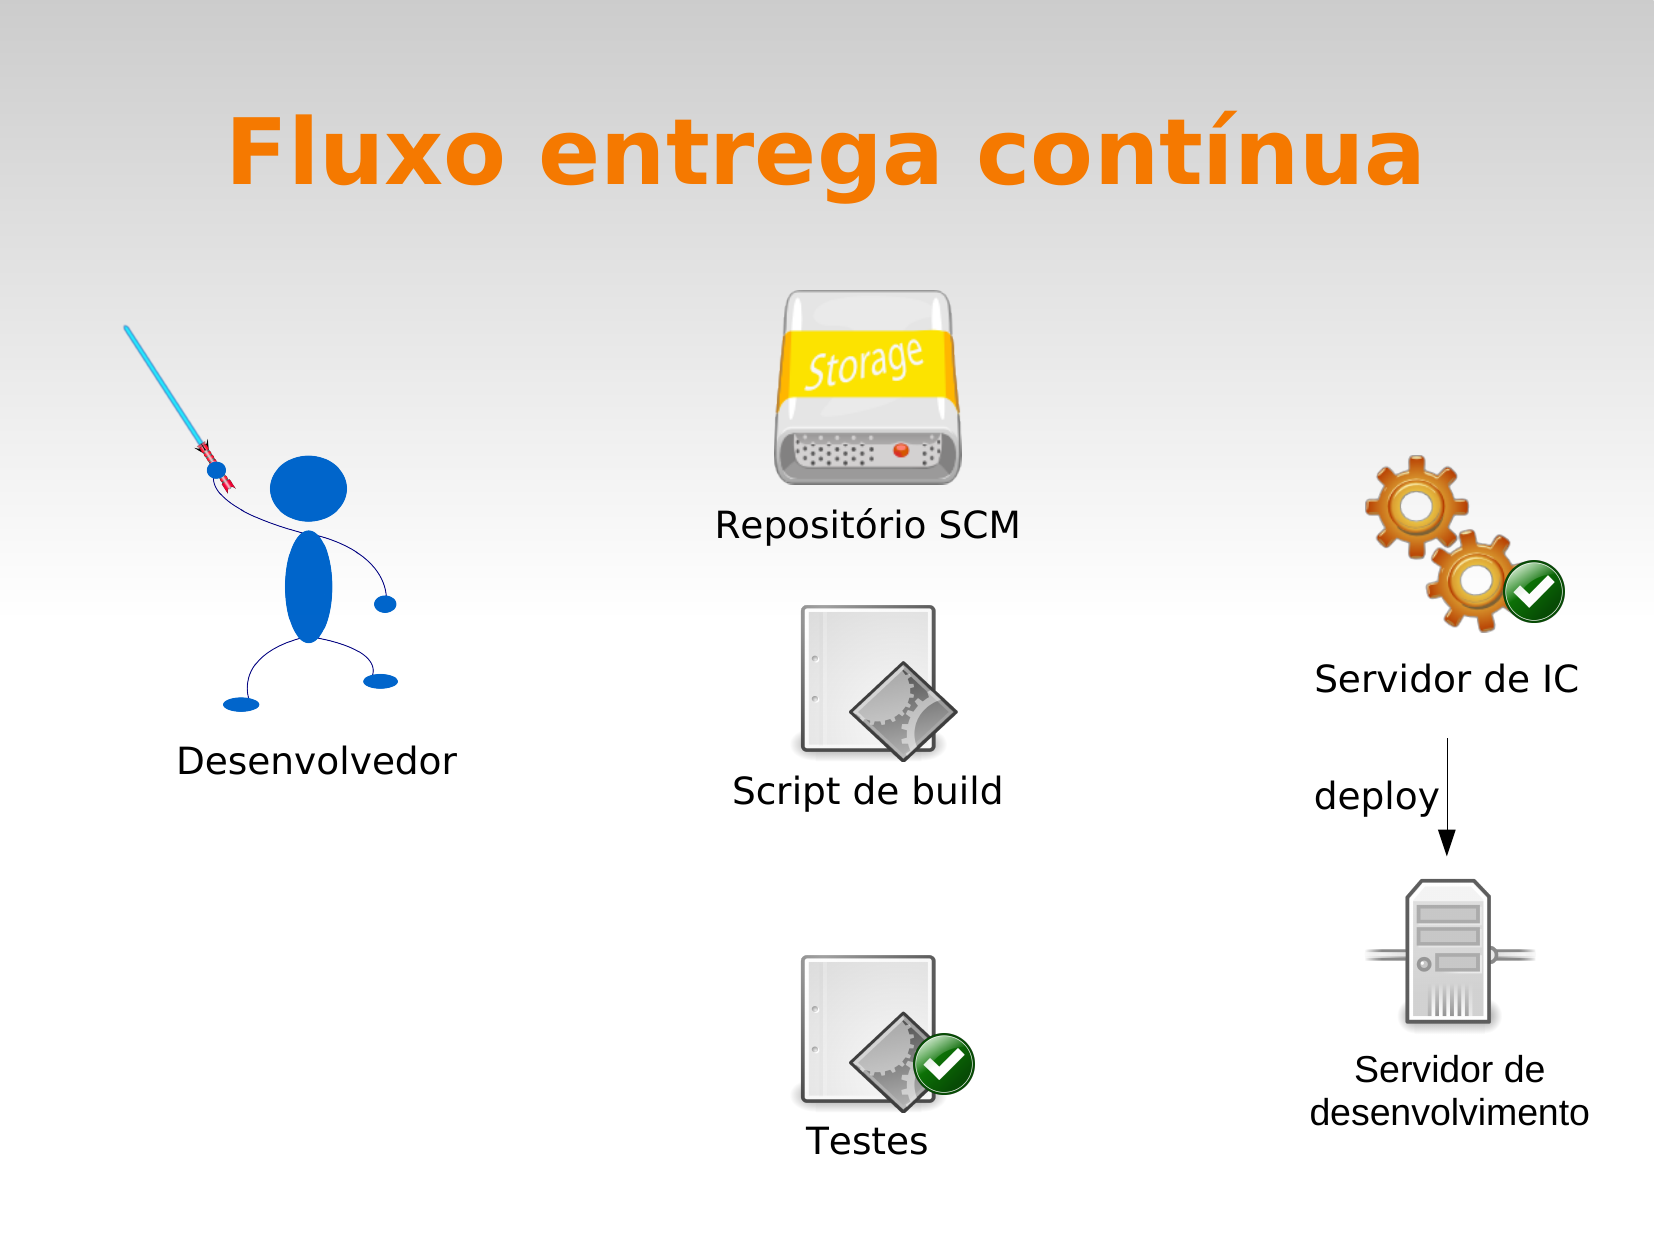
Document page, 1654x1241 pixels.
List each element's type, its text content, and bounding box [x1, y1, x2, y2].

picture [1361, 864, 1539, 1041]
title Fluxo entrega contínua [82, 49, 1571, 257]
text_box Testes [791, 1112, 946, 1172]
text_box Servidor de IC [1299, 650, 1568, 709]
picture [116, 319, 428, 732]
text_box Repositório SCM [699, 496, 1006, 556]
text_box Desenvolvedor [161, 732, 445, 792]
picture [774, 290, 962, 485]
picture [778, 594, 958, 762]
text_box deploy [1299, 767, 1443, 827]
text_box Servidor de desenvolvimento [1287, 1041, 1613, 1141]
picture [778, 944, 975, 1113]
picture [1365, 455, 1565, 633]
text_box Script de build [717, 762, 1019, 821]
